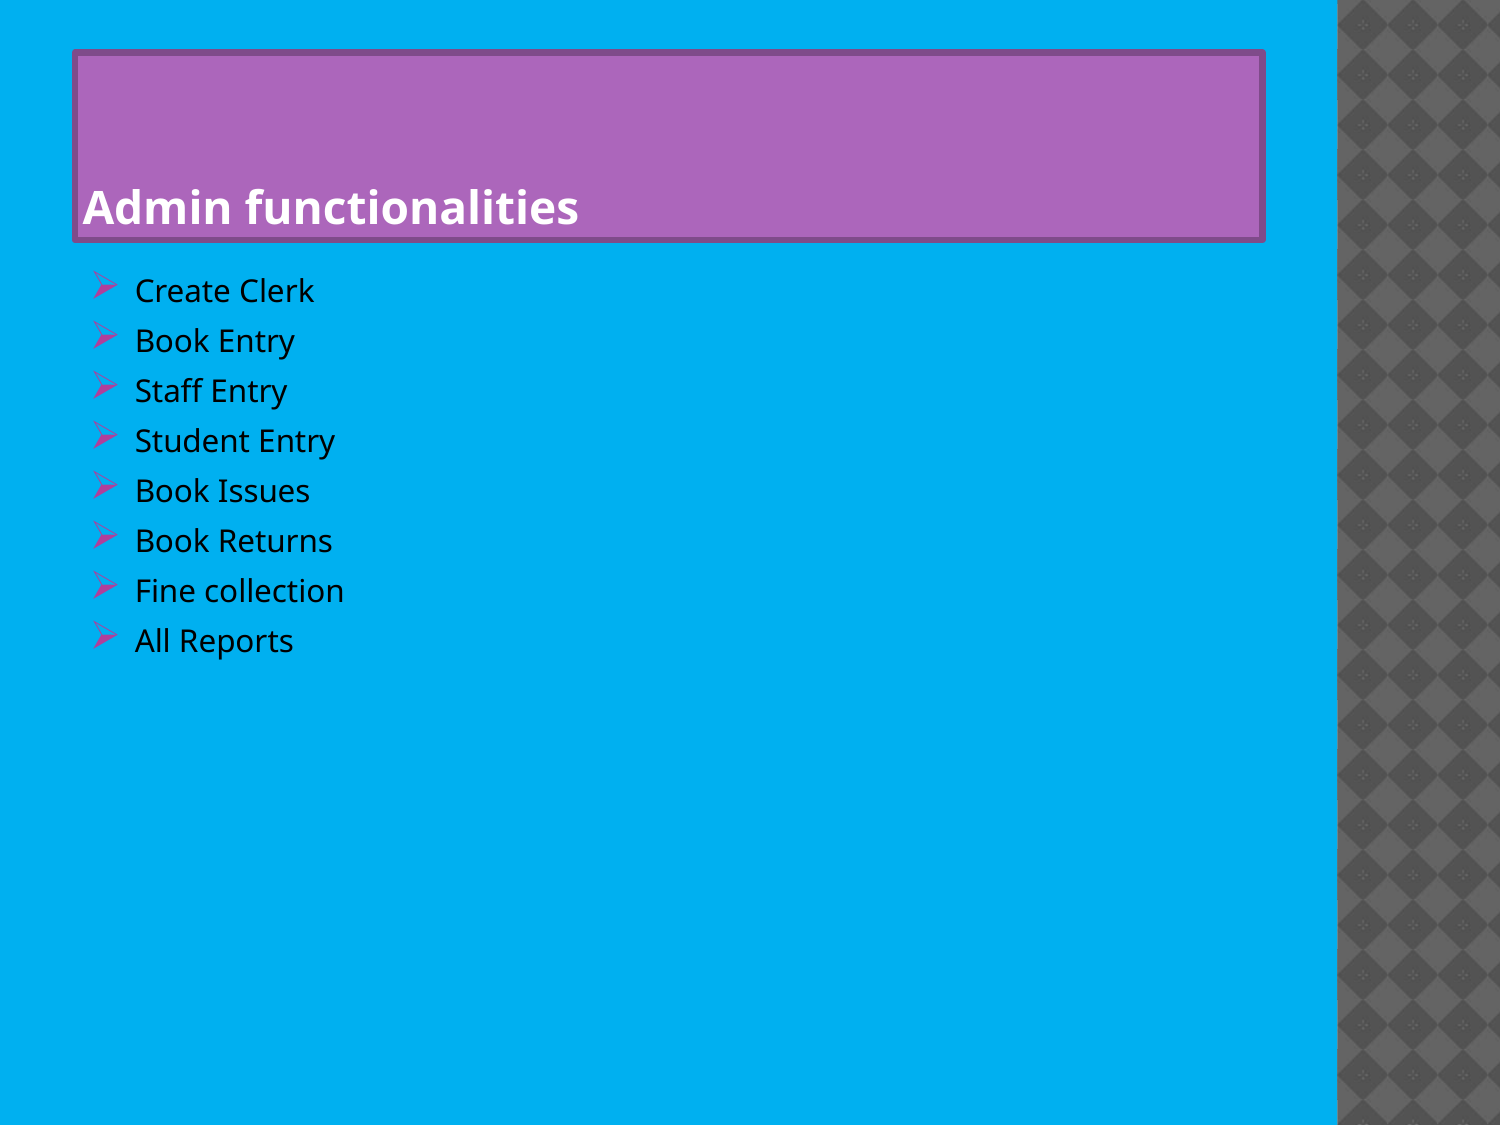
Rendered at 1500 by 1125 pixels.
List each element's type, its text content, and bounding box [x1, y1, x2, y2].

title Admin functionalities [75, 52, 1263, 240]
picture [1338, 0, 1500, 1125]
list Create Clerk Book Entry Staff Entry Student Entry Book Issues Book Returns Fine collection All Reports [75, 264, 1263, 1059]
